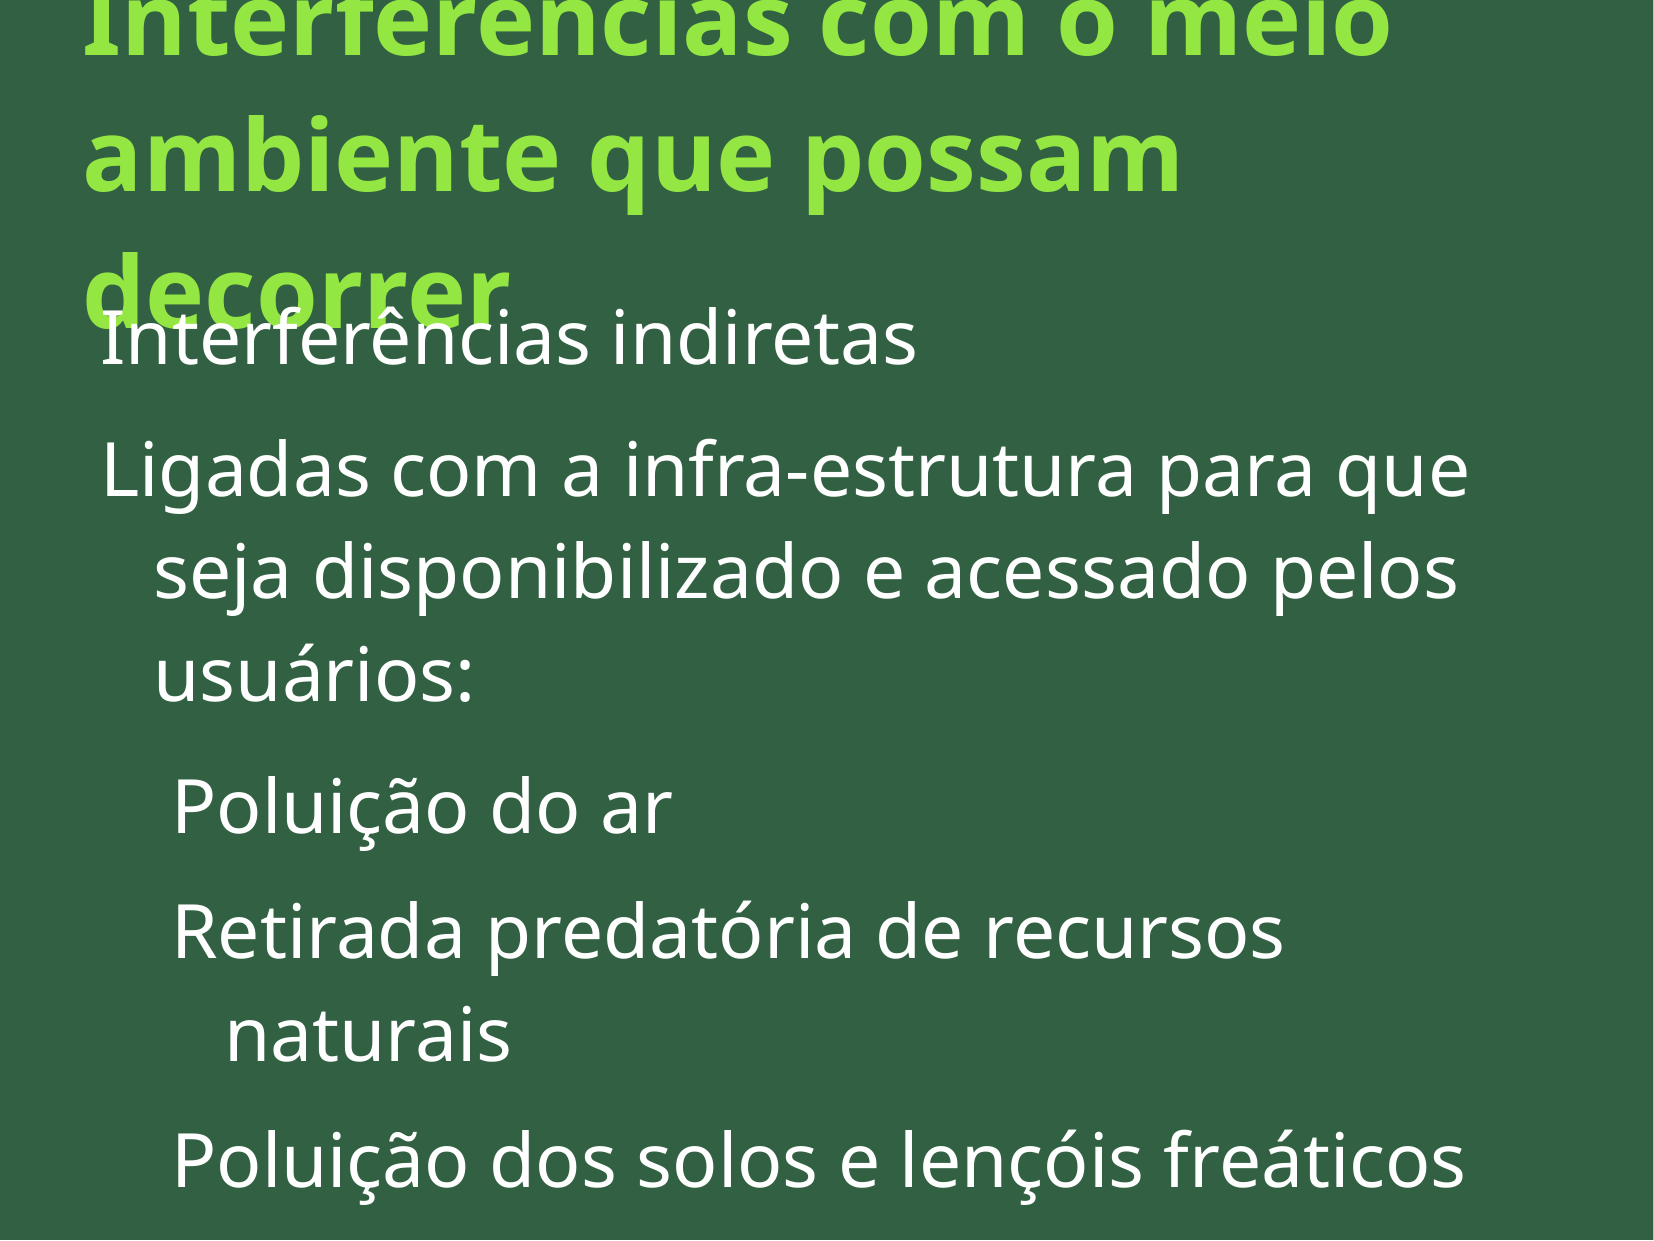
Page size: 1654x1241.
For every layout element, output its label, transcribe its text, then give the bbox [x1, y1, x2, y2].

list Interferências indiretas Ligadas com a infra-estrutura para que seja disponibilizado e acessado pelos usuários: Poluição do ar Retirada predatória de recursos naturais Poluição dos solos e lençóis freáticos [82, 284, 1571, 980]
title Interferências com o meio ambiente que possam decorrer [82, 36, 1571, 269]
